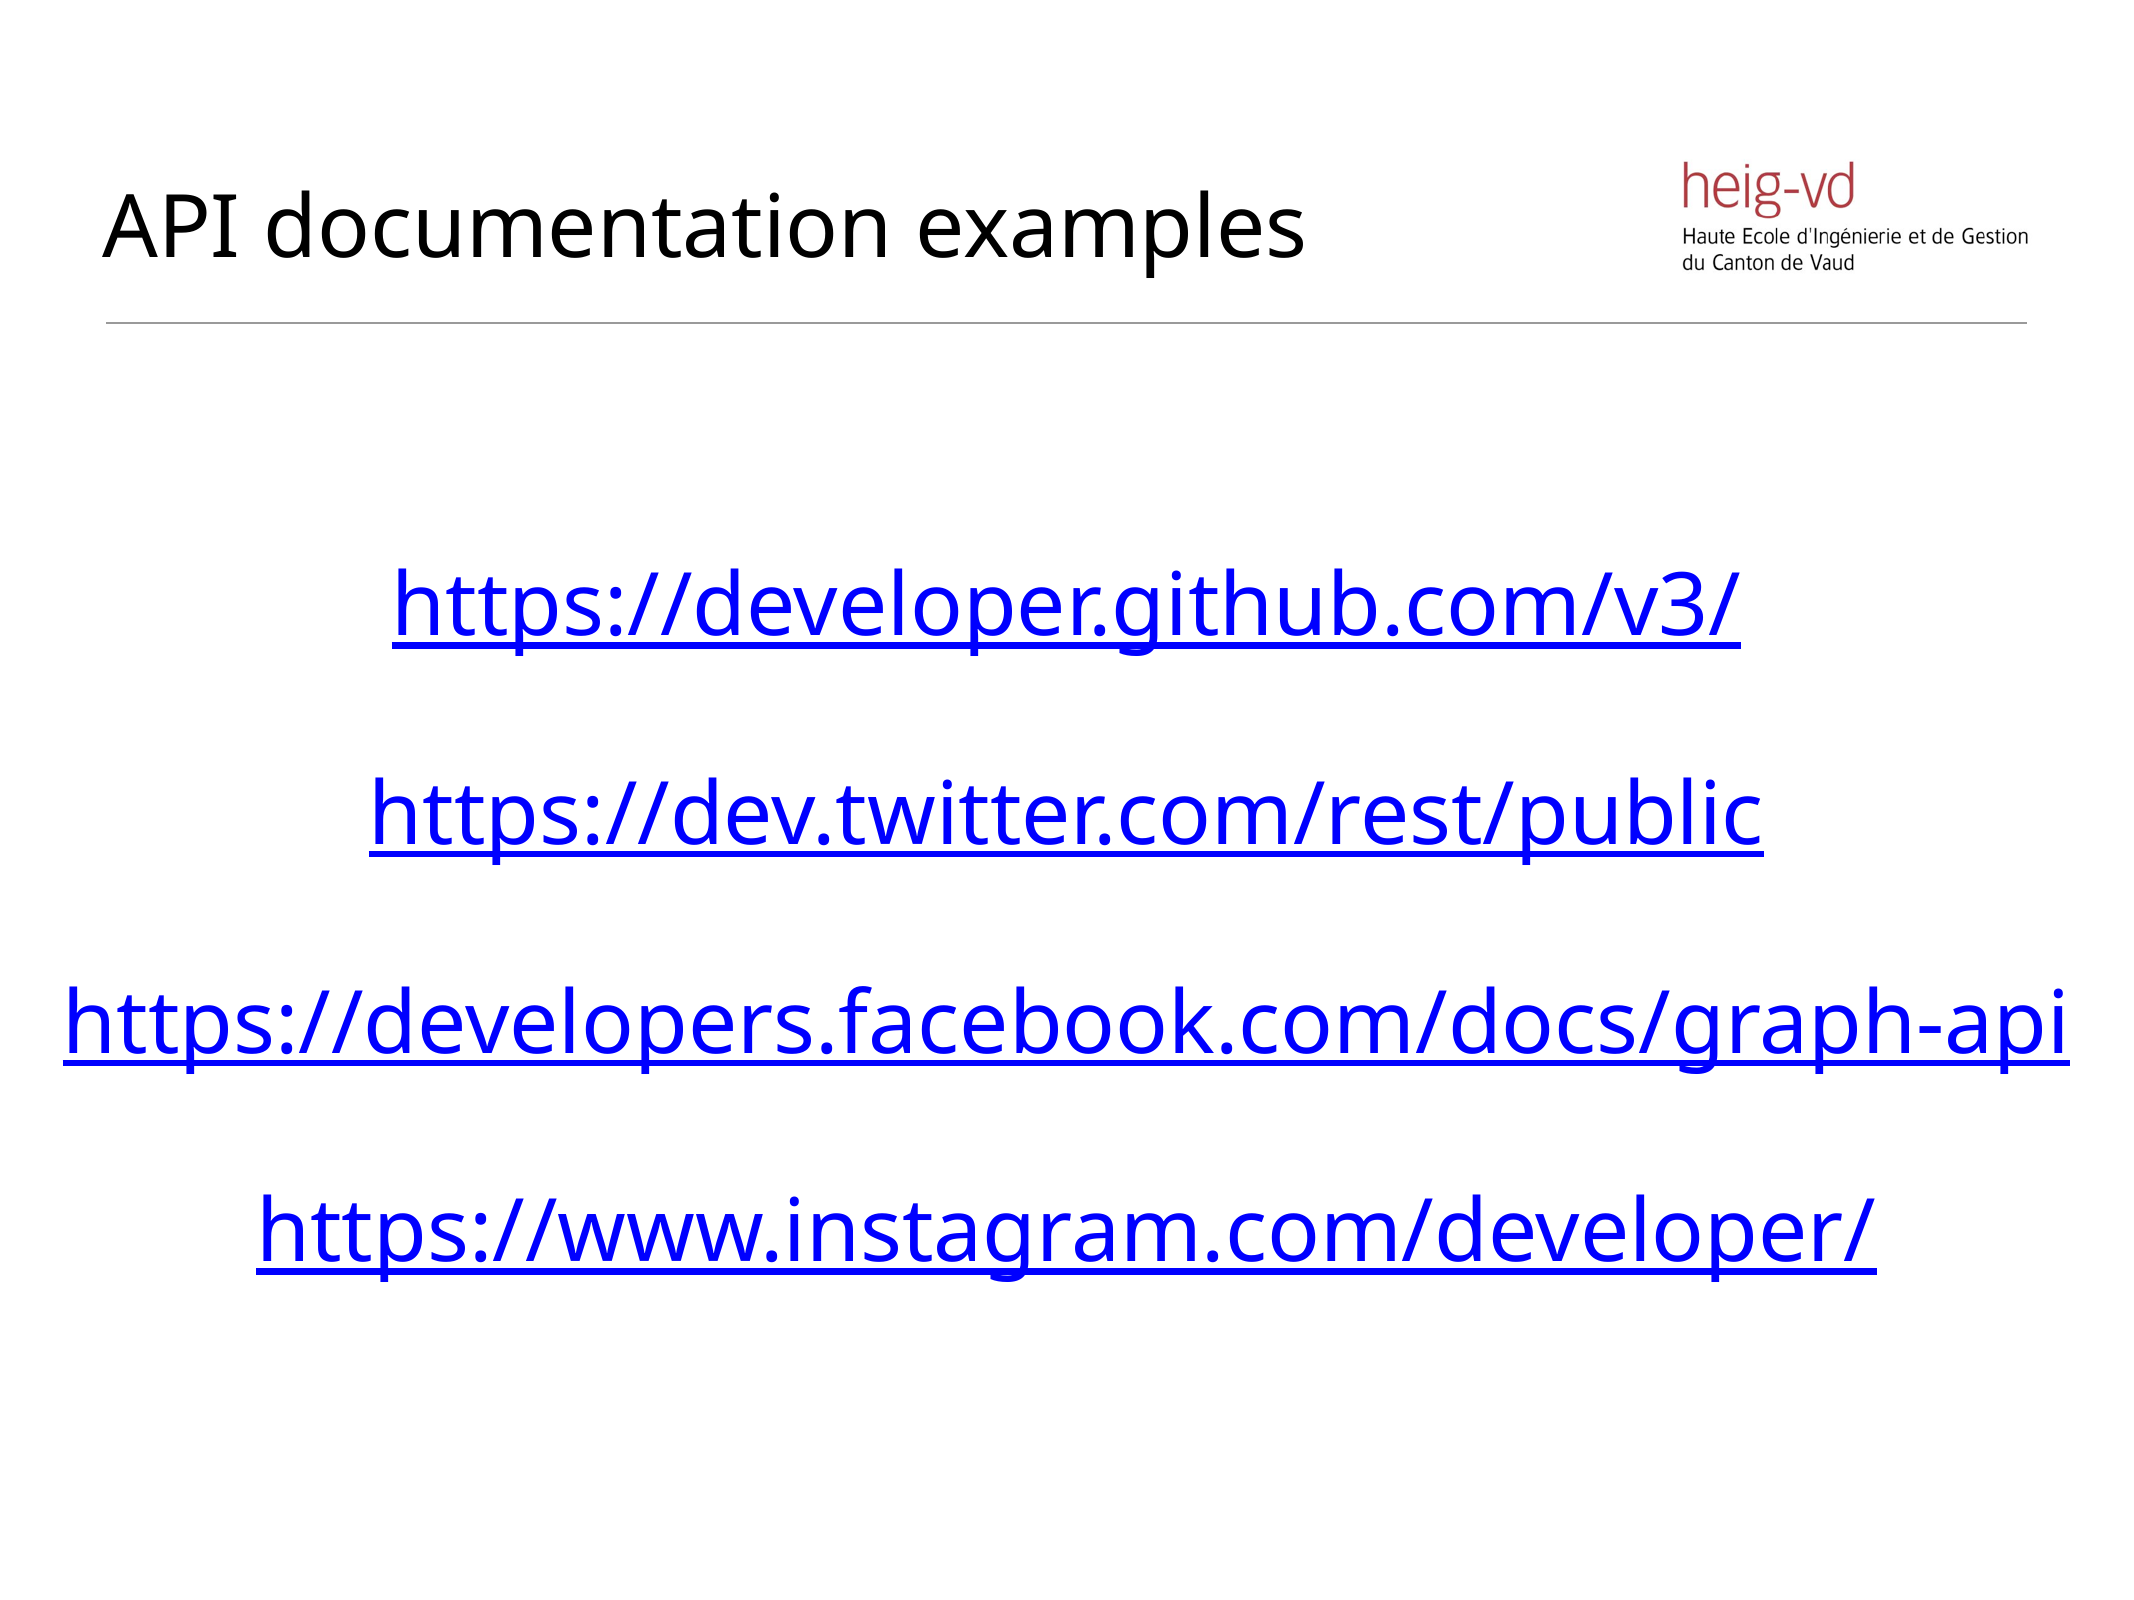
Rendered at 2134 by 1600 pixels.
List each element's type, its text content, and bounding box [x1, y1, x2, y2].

text_box https://developer.github.com/v3/ [383, 539, 1750, 676]
text_box https://www.instagram.com/developer/ [248, 1165, 1886, 1302]
text_box https://dev.twitter.com/rest/public [360, 748, 1773, 885]
text_box https://developers.facebook.com/docs/graph-api [54, 957, 2079, 1094]
title API documentation examples [93, 54, 2040, 284]
